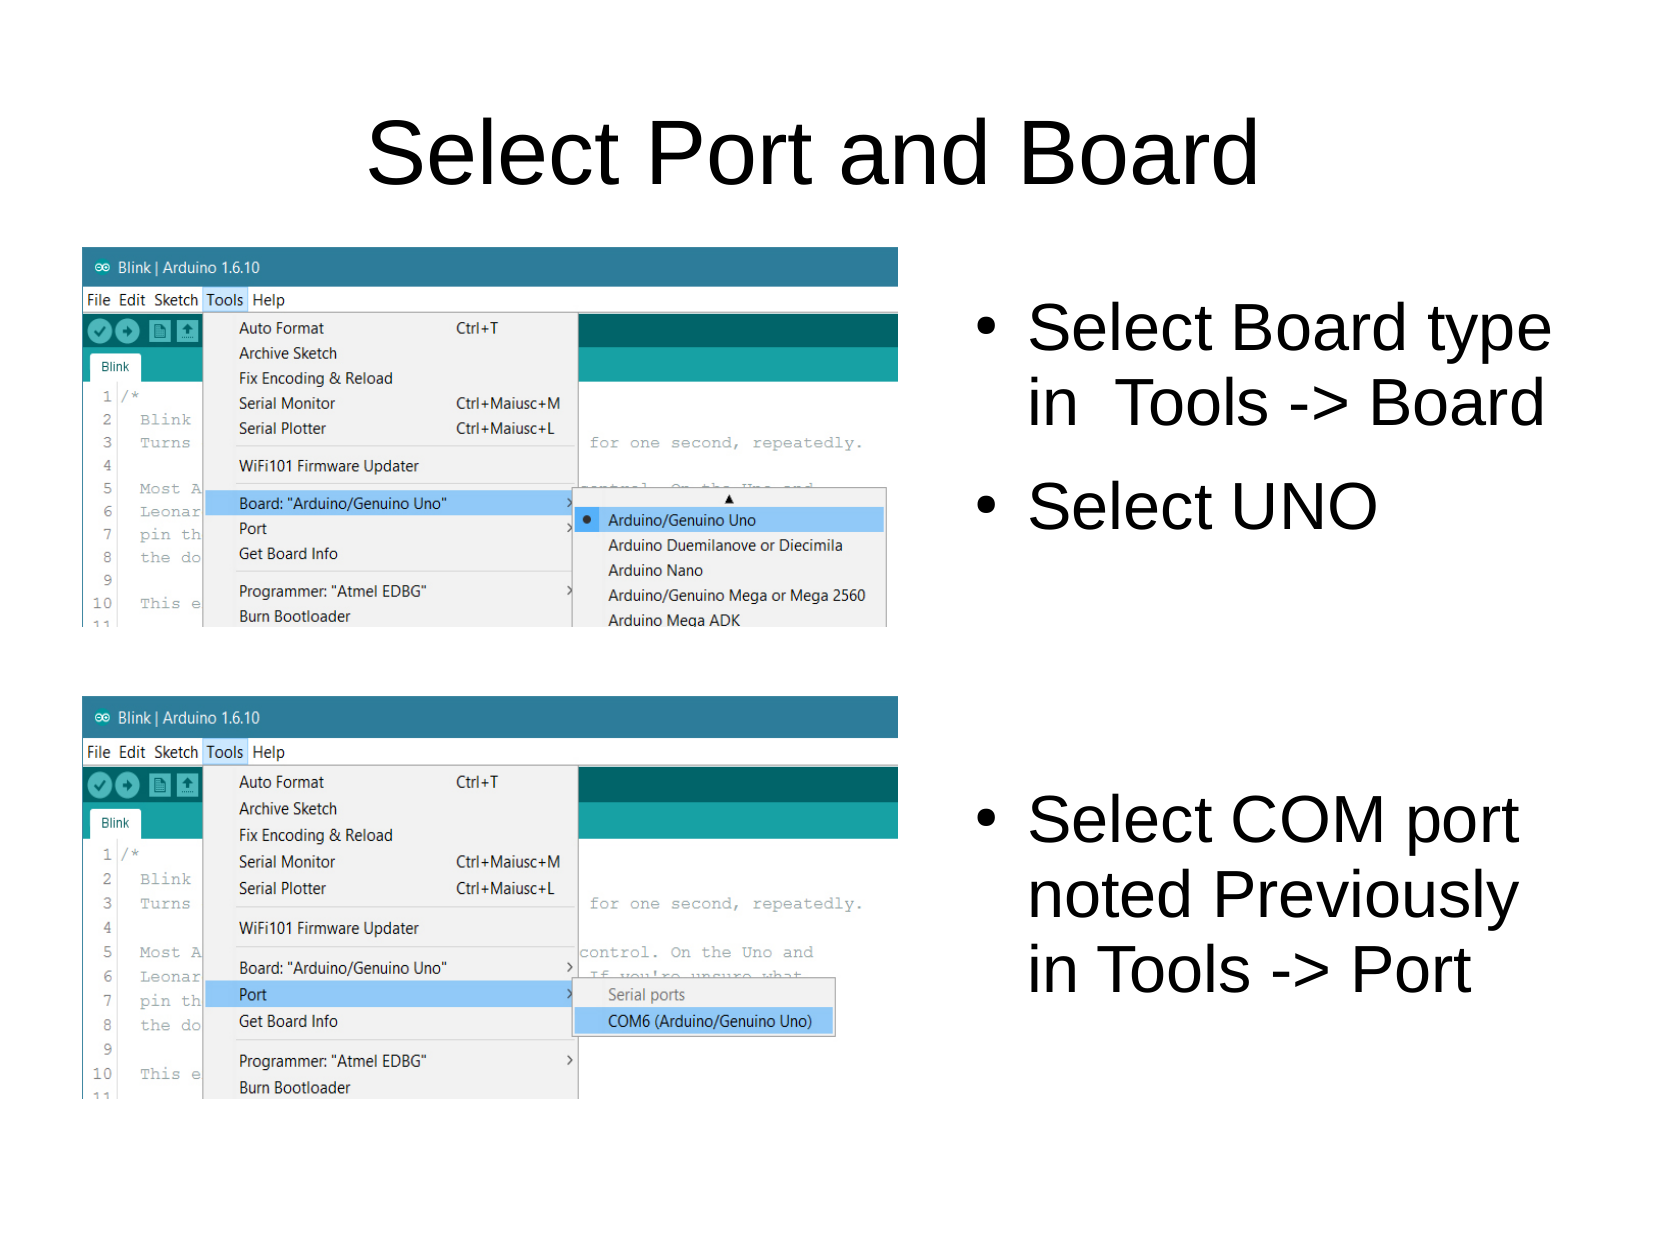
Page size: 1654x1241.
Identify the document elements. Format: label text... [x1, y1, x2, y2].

title Select Port and Board [82, 49, 1571, 257]
picture [82, 247, 898, 627]
picture [82, 696, 898, 1099]
list Select Board type in Tools -> Board Select UNO Select COM port noted Previously in Tools -> Port [956, 290, 1572, 1010]
